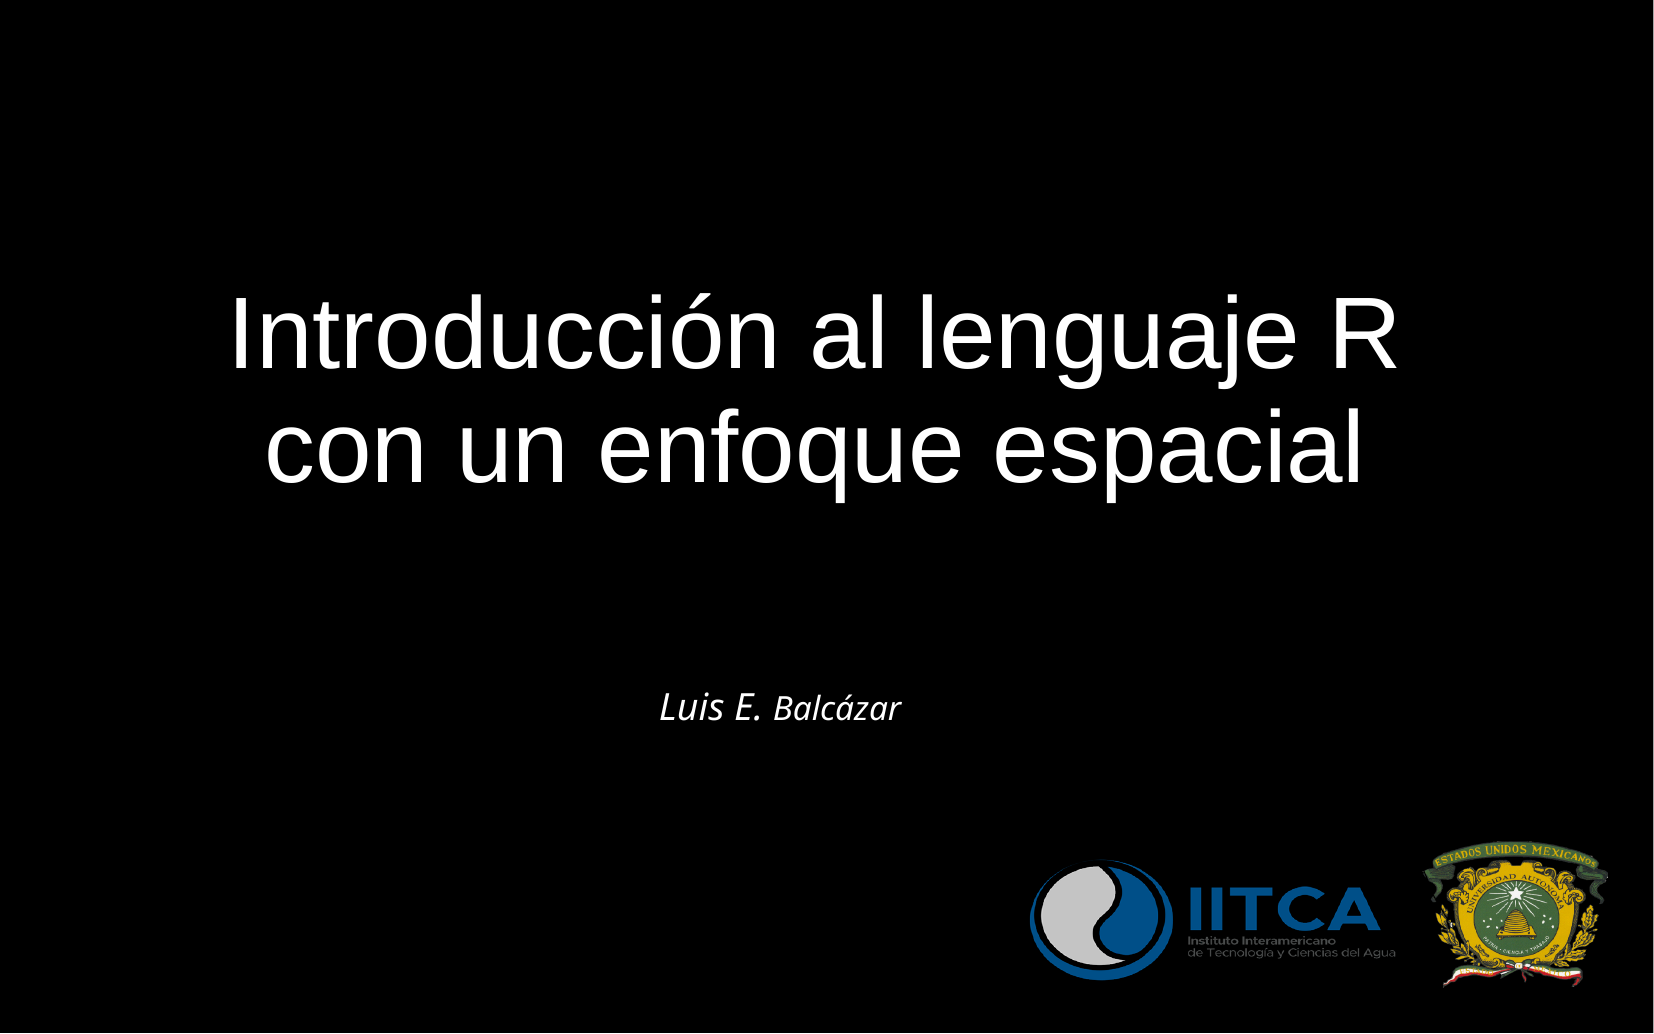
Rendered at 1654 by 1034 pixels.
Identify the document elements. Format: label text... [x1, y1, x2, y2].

title Introducción al lenguaje R con un enfoque espacial [71, 276, 1560, 504]
picture [1421, 838, 1612, 988]
text_box Luis E. Balcázar [30, 675, 1531, 735]
picture [1020, 852, 1407, 988]
